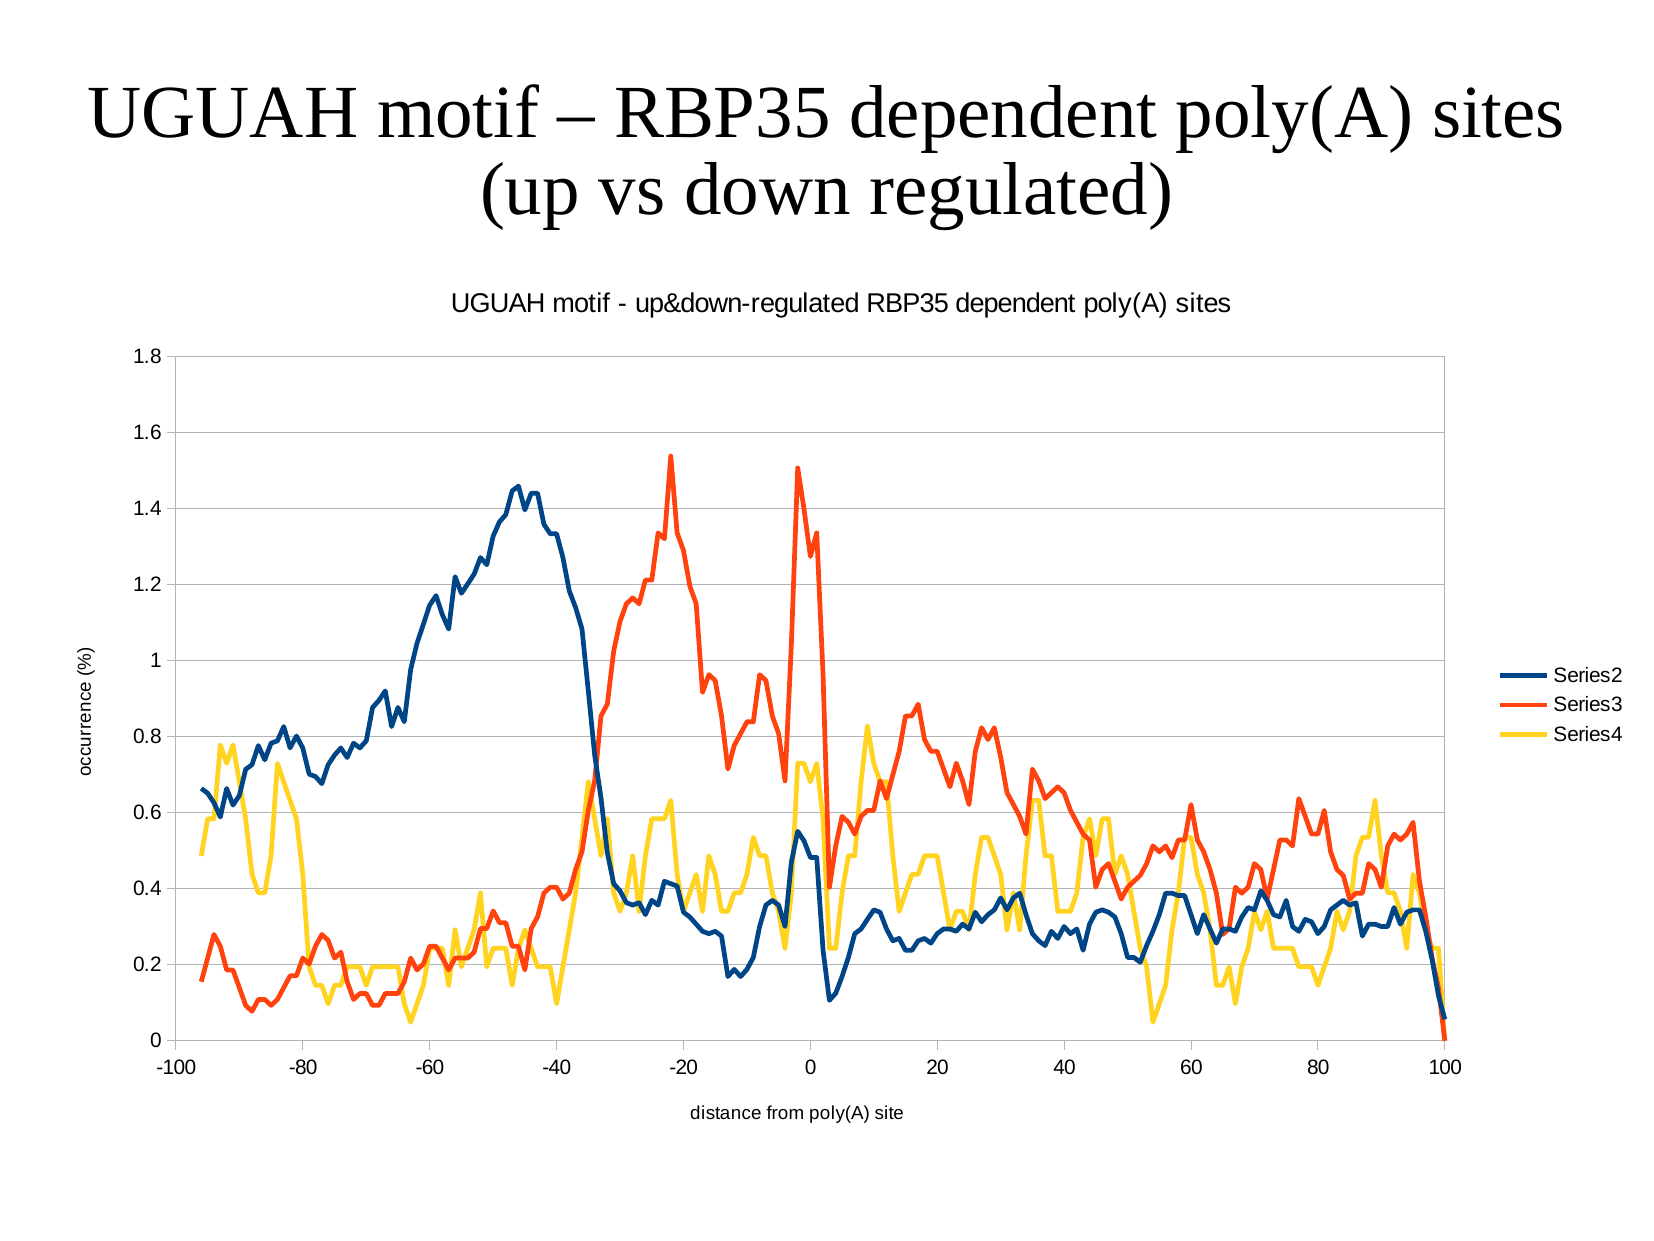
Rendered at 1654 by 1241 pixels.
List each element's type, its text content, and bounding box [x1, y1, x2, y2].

chart [41, 255, 1642, 1156]
title UGUAH motif – RBP35 dependent poly(A) sites (up vs down regulated) [82, 49, 1571, 255]
